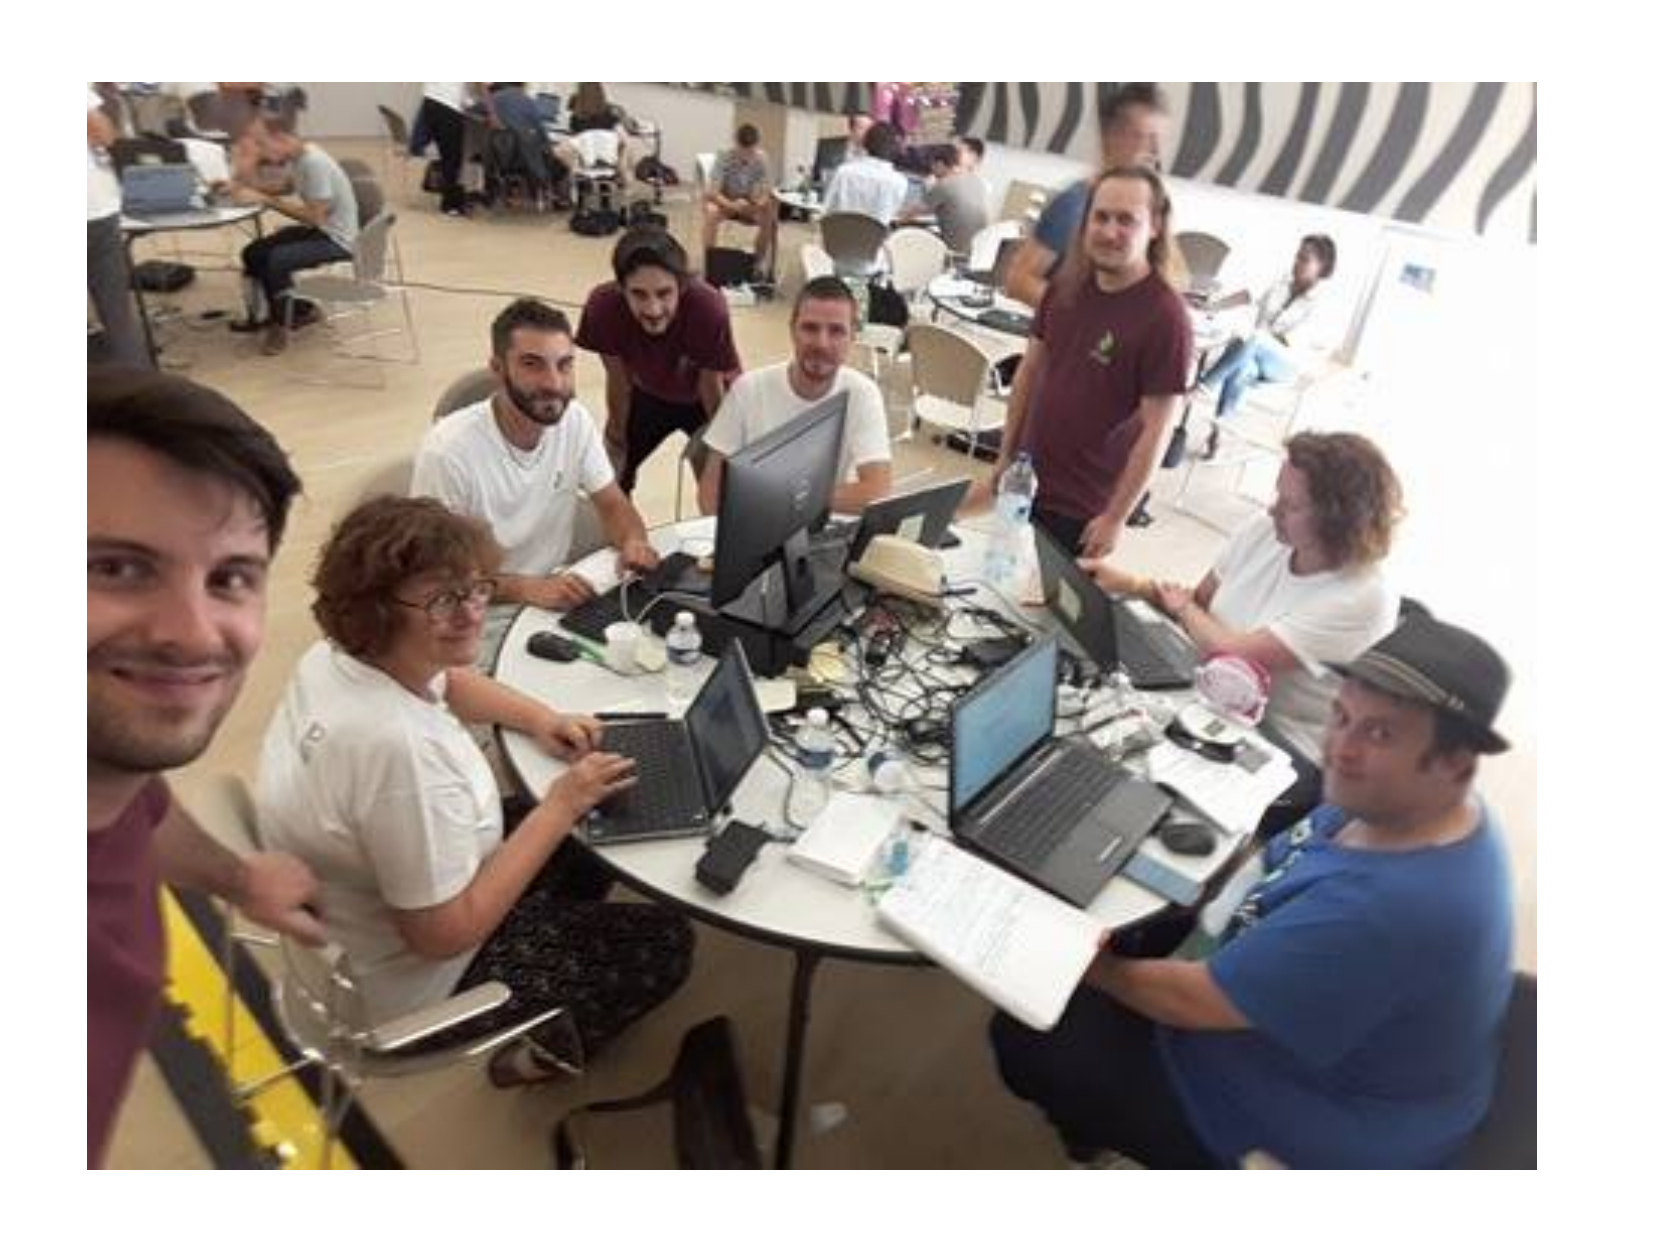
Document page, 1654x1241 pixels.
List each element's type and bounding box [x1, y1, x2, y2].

picture [87, 82, 1537, 1170]
